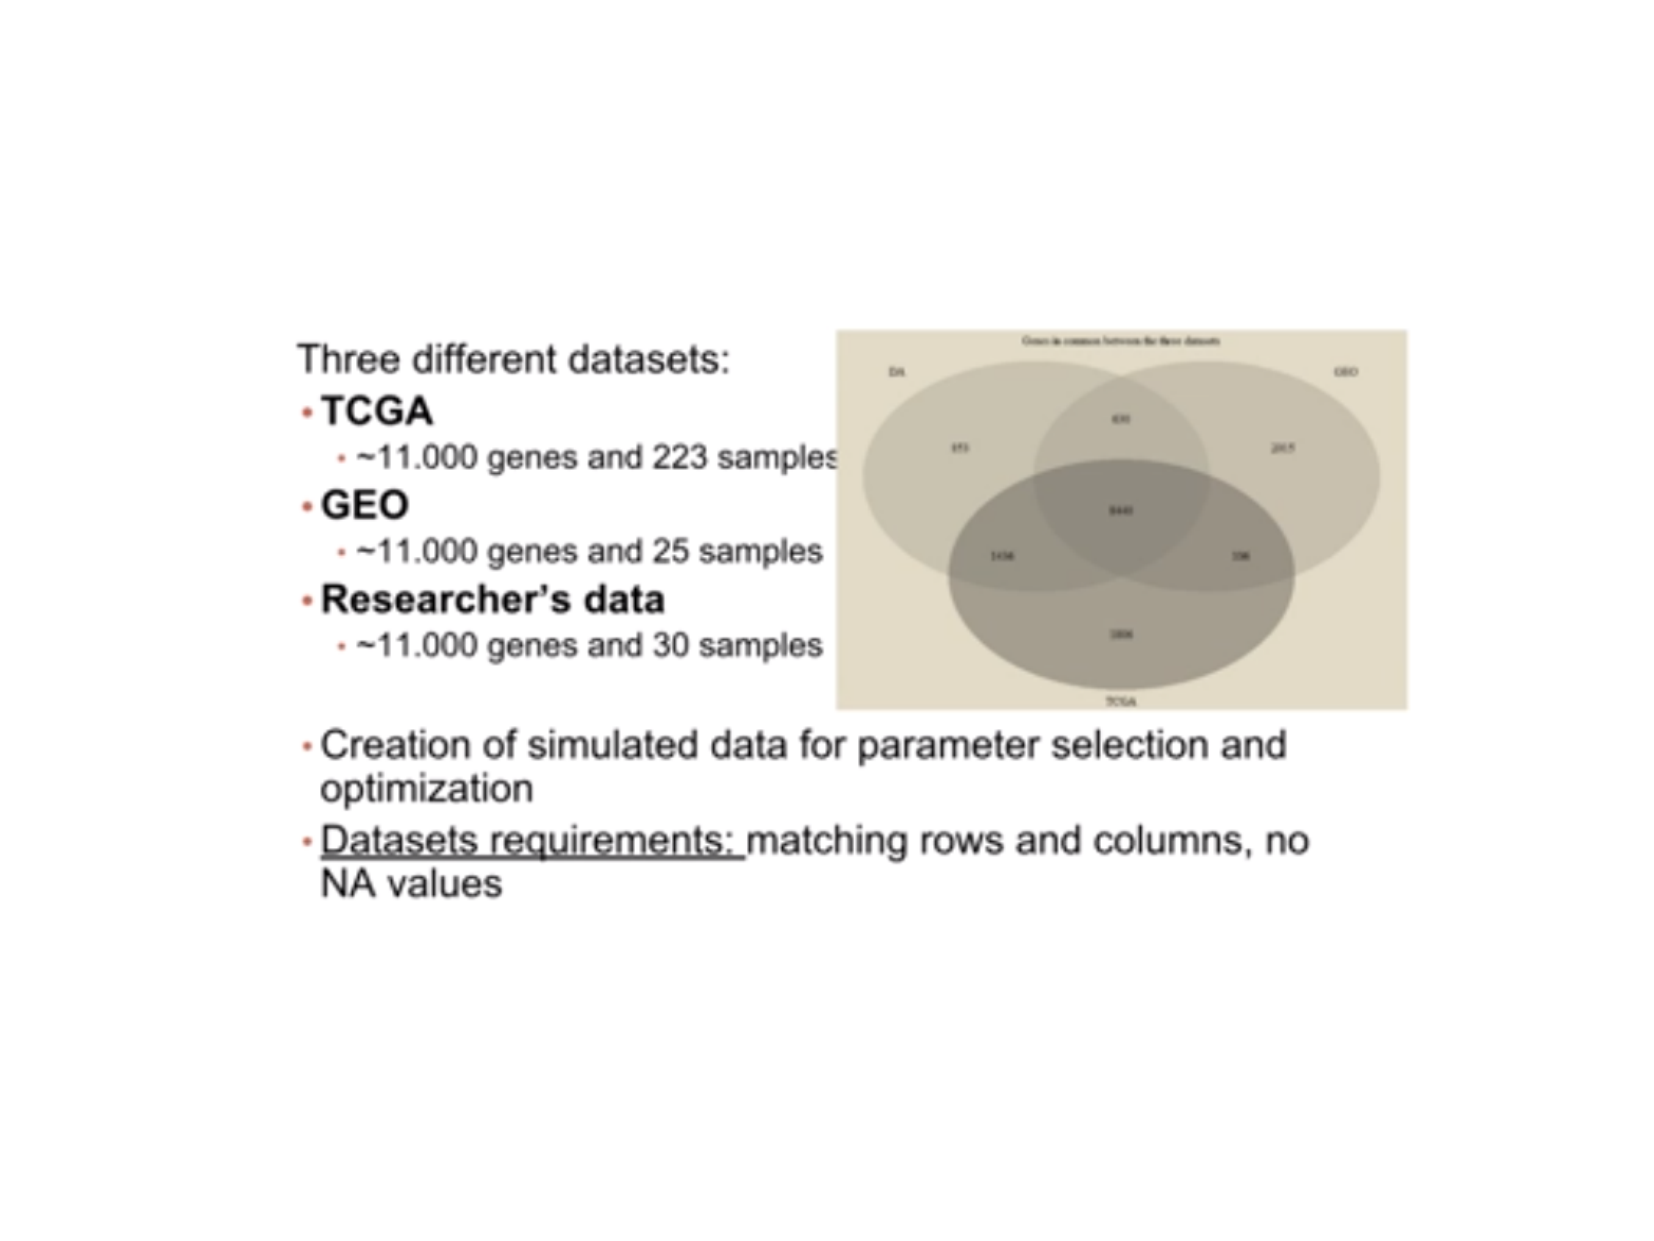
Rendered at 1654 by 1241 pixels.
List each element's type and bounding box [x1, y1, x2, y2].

picture [244, 293, 1420, 963]
